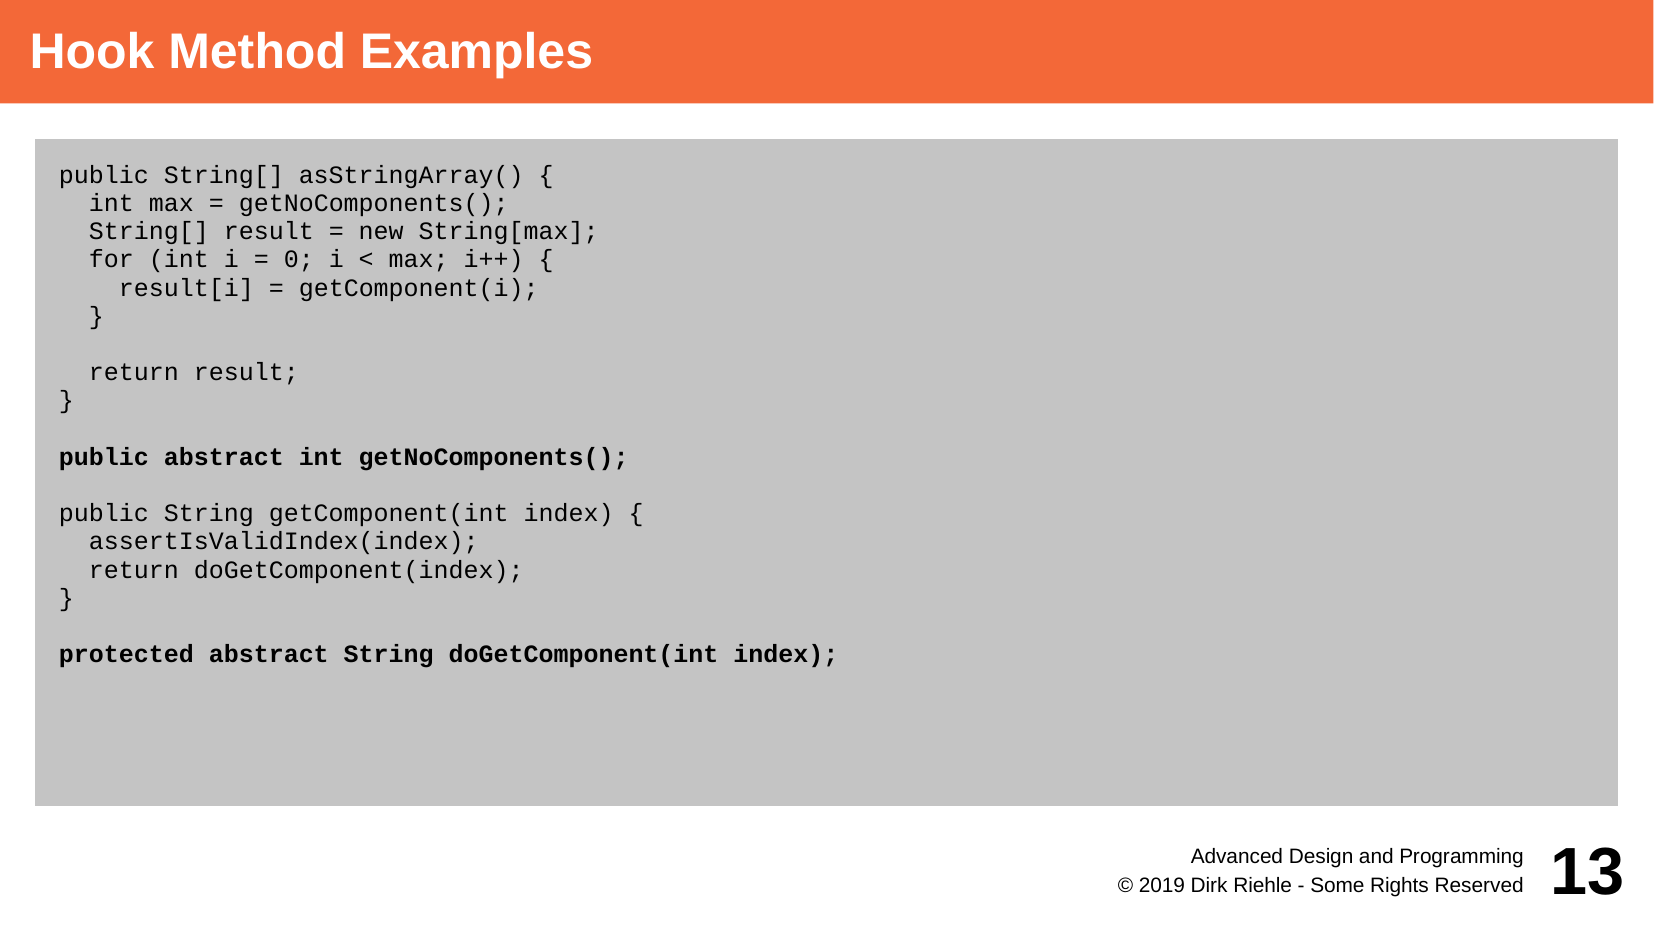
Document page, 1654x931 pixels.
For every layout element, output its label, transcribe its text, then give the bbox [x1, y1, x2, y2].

list public String[] asStringArray() { int max = getNoComponents(); String[] result = new String[max]; for (int i = 0; i < max; i++) { result[i] = getComponent(i); } return result; } public abstract int getNoComponents(); public String getComponent(int index) { assertIsValidIndex(index); return doGetComponent(index); } protected abstract String doGetComponent(int index); [29, 132, 1625, 813]
title Hook Method Examples [0, 0, 1654, 104]
